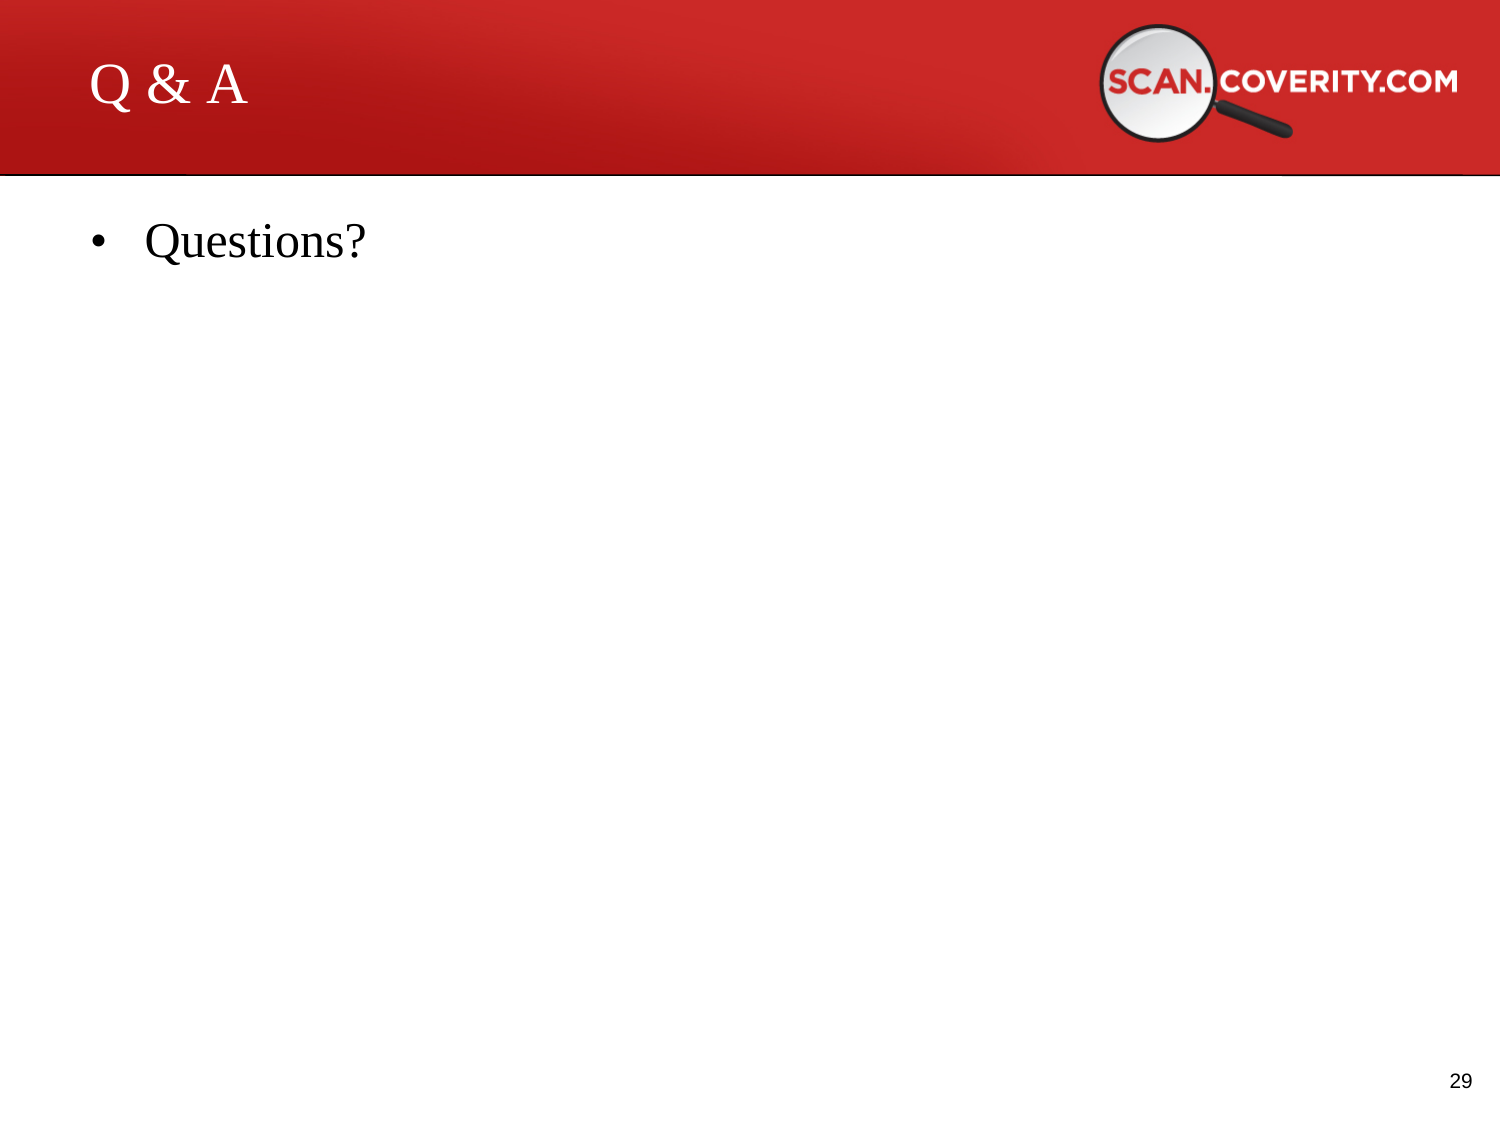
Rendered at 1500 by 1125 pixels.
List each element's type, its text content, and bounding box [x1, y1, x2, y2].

list Questions? [75, 205, 1426, 1125]
title Q & A [74, 24, 1100, 143]
picture [0, 0, 1500, 174]
